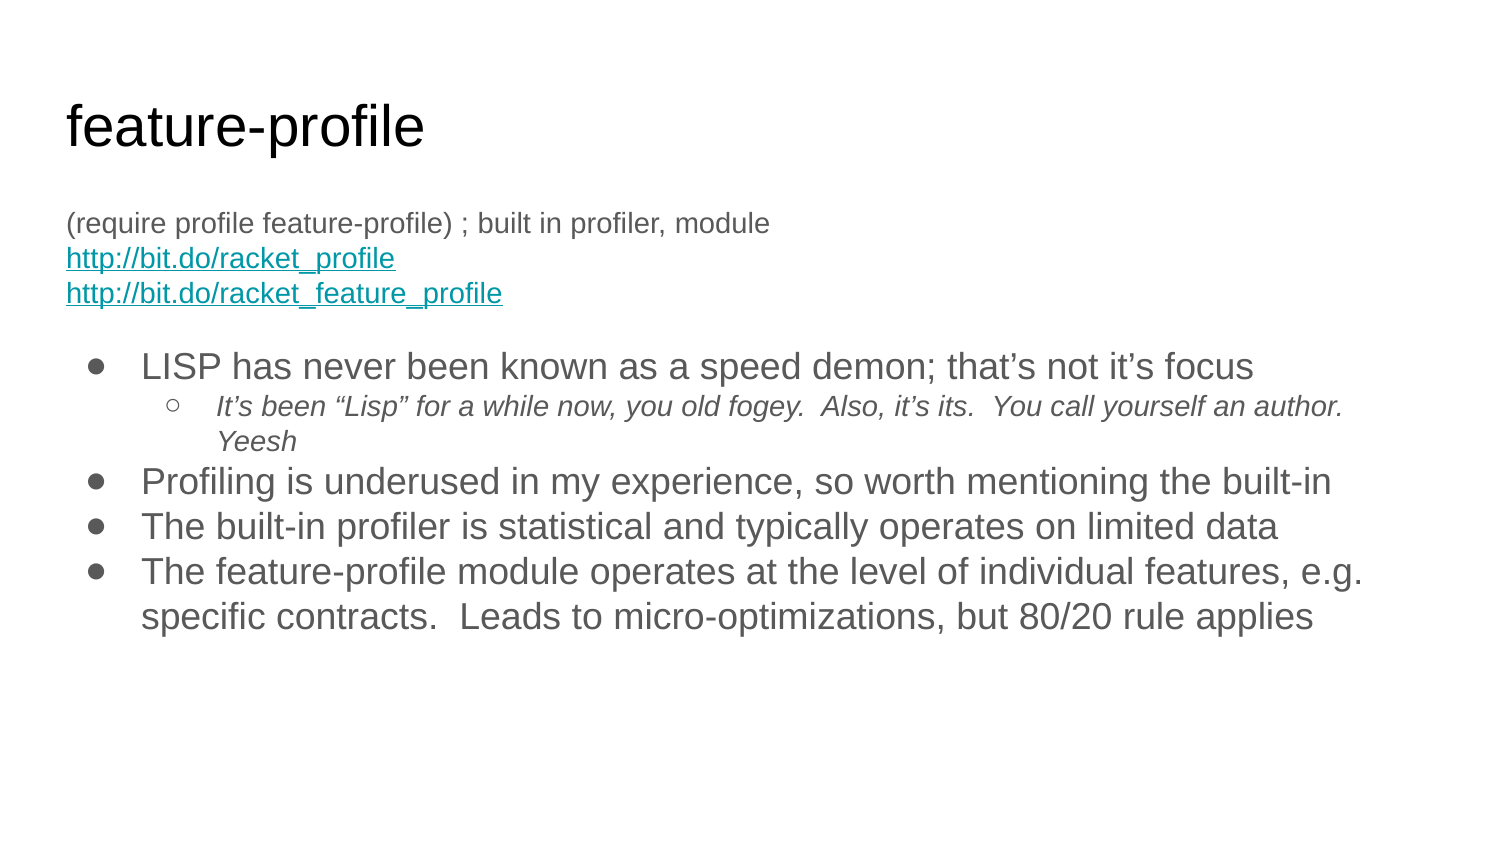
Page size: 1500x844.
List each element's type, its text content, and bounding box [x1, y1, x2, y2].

list (require profile feature-profile) ; built in profiler, module http://bit.do/racket_profile http://bit.do/racket_feature_profile LISP has never been known as a speed demon; that’s not it’s focus It’s been “Lisp” for a while now, you old fogey. Also, it’s its. You call yourself an author. Yeesh Profiling is underused in my experience, so worth mentioning the built-in The built-in profiler is statistical and typically operates on limited data The feature-profile module operates at the level of individual features, e.g. specific contracts. Leads to micro-optimizations, but 80/20 rule applies [51, 189, 1449, 750]
title feature-profile [51, 72, 1449, 167]
